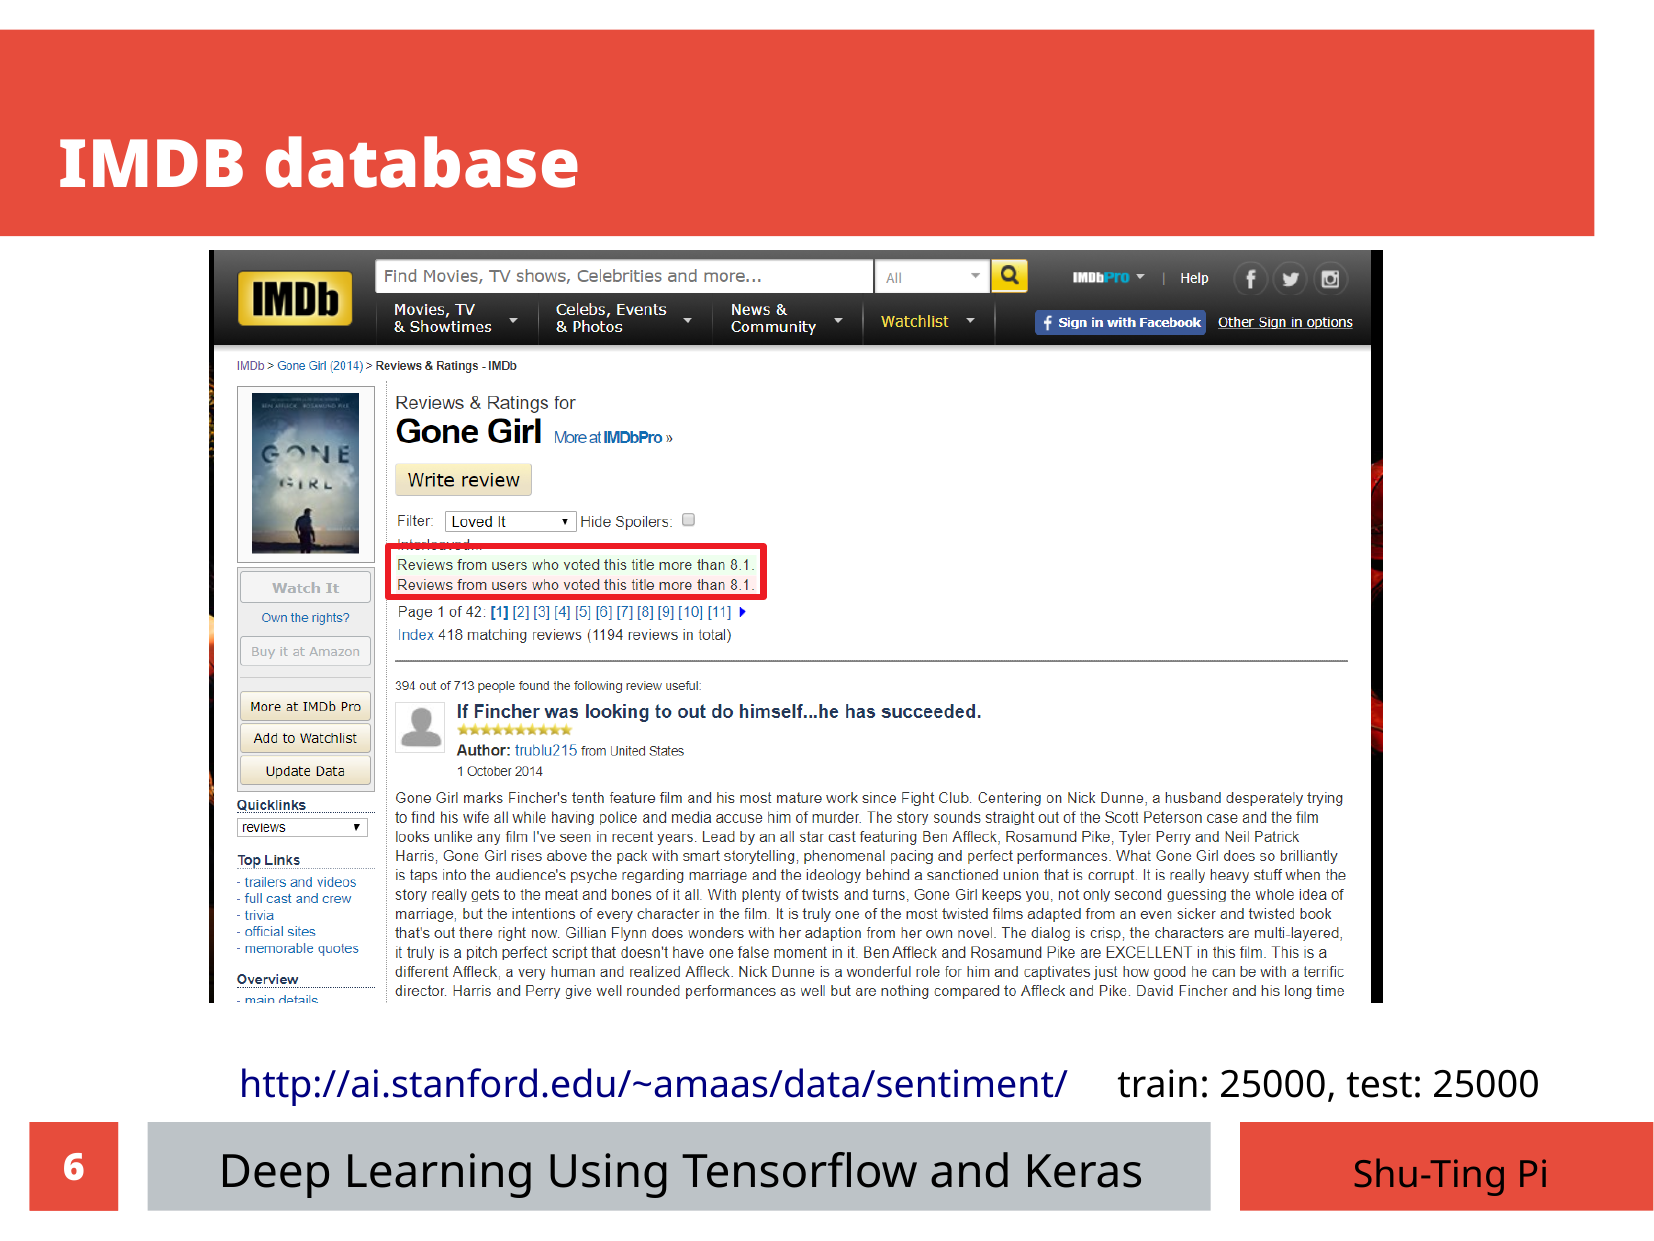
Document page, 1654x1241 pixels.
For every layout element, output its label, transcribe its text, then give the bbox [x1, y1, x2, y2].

text_box Shu-Ting Pi [1338, 1140, 1573, 1203]
text_box http://ai.stanford.edu/~amaas/data/sentiment/ train: 25000, test: 25000 [224, 1050, 1404, 1113]
text_box Deep Learning Using Tensorflow and Keras [204, 1130, 1212, 1217]
title IMDB database [59, 59, 1595, 207]
picture [209, 250, 1383, 1003]
